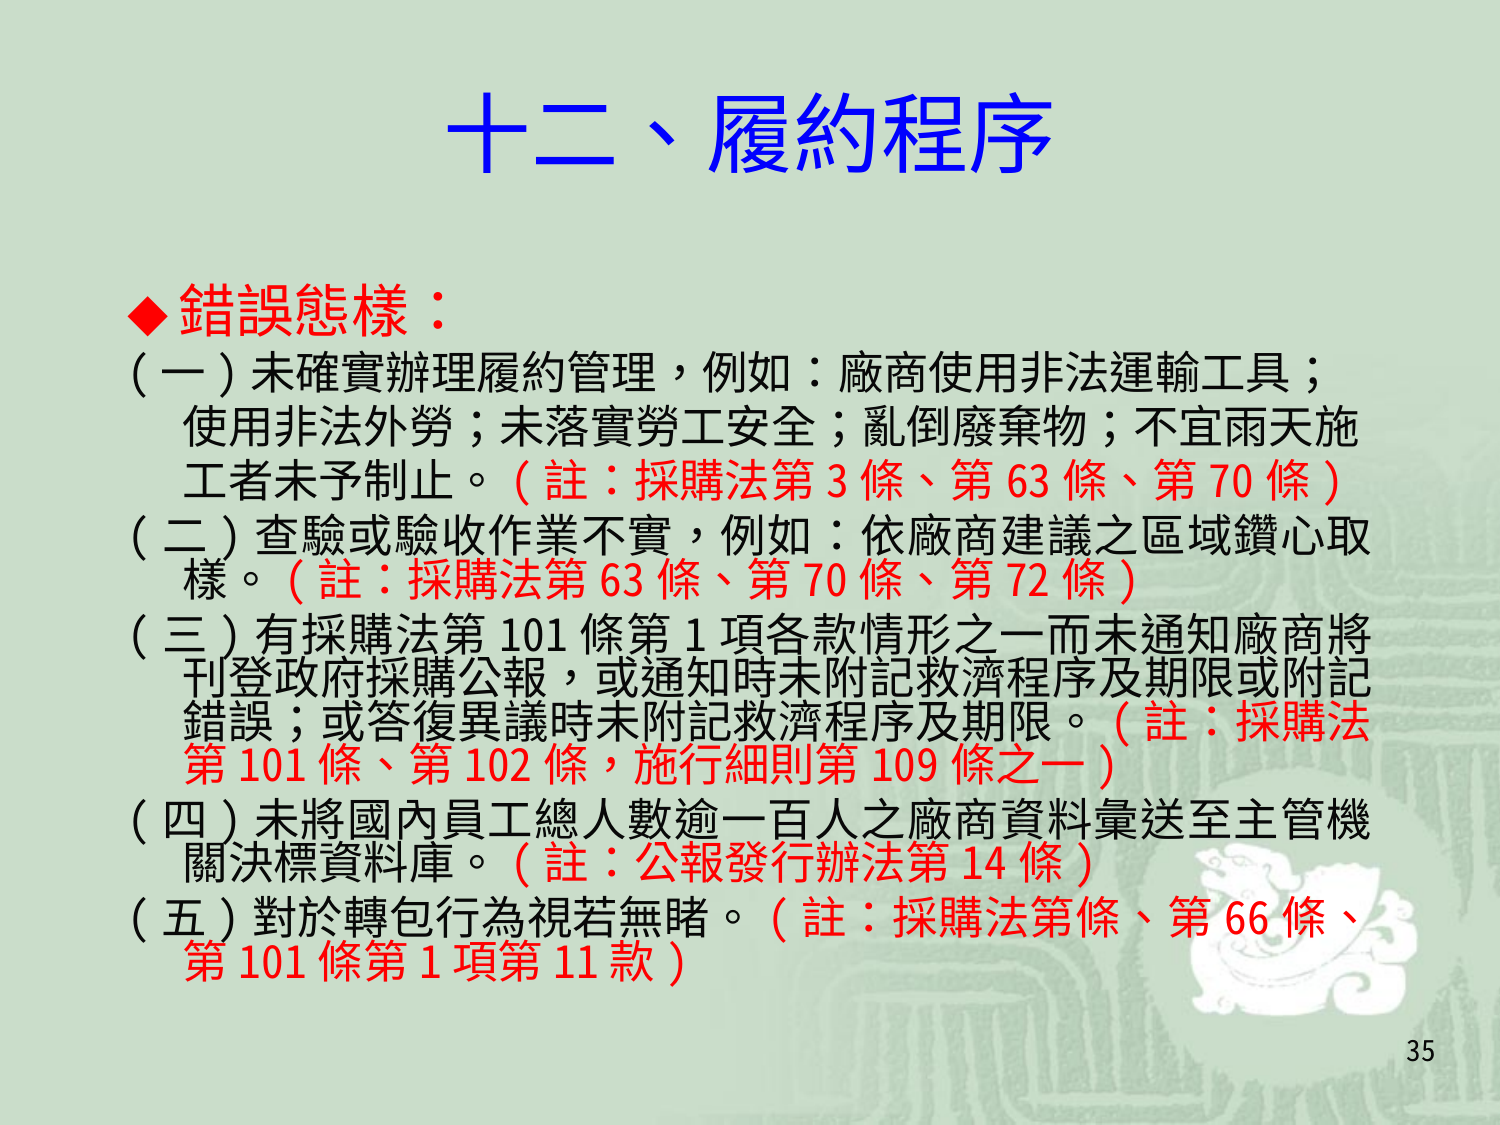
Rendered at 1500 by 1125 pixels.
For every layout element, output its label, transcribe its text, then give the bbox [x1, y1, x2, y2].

list ◆錯誤態樣： (一)未確實辦理履約管理，例如：廠商使用非法運輸工具；使用非法外勞；未落實勞工安全；亂倒廢棄物；不宜雨天施工者未予制止。(註：採購法第3條、第63條、第70條) (二)查驗或驗收作業不實，例如：依廠商建議之區域鑽心取樣。(註：採購法第63條、第70條、第72條) (三)有採購法第101條第1項各款情形之一而未通知廠商將刊登政府採購公報，或通知時未附記救濟程序及期限或附記錯誤；或答復異議時未附記救濟程序及期限。(註：採購法第101條、第102條，施行細則第109條之一) (四)未將國內員工總人數逾一百人之廠商資料彙送至主管機關決標資料庫。(註：公報發行辦法第14條) (五)對於轉包行為視若無睹。(註：採購法第條、第66條、第101條第1項第11款) [112, 267, 1388, 1020]
title 十二、履約程序 [49, 37, 1451, 225]
text_box <編號> [1074, 1024, 1451, 1103]
picture [0, 0, 1500, 1125]
